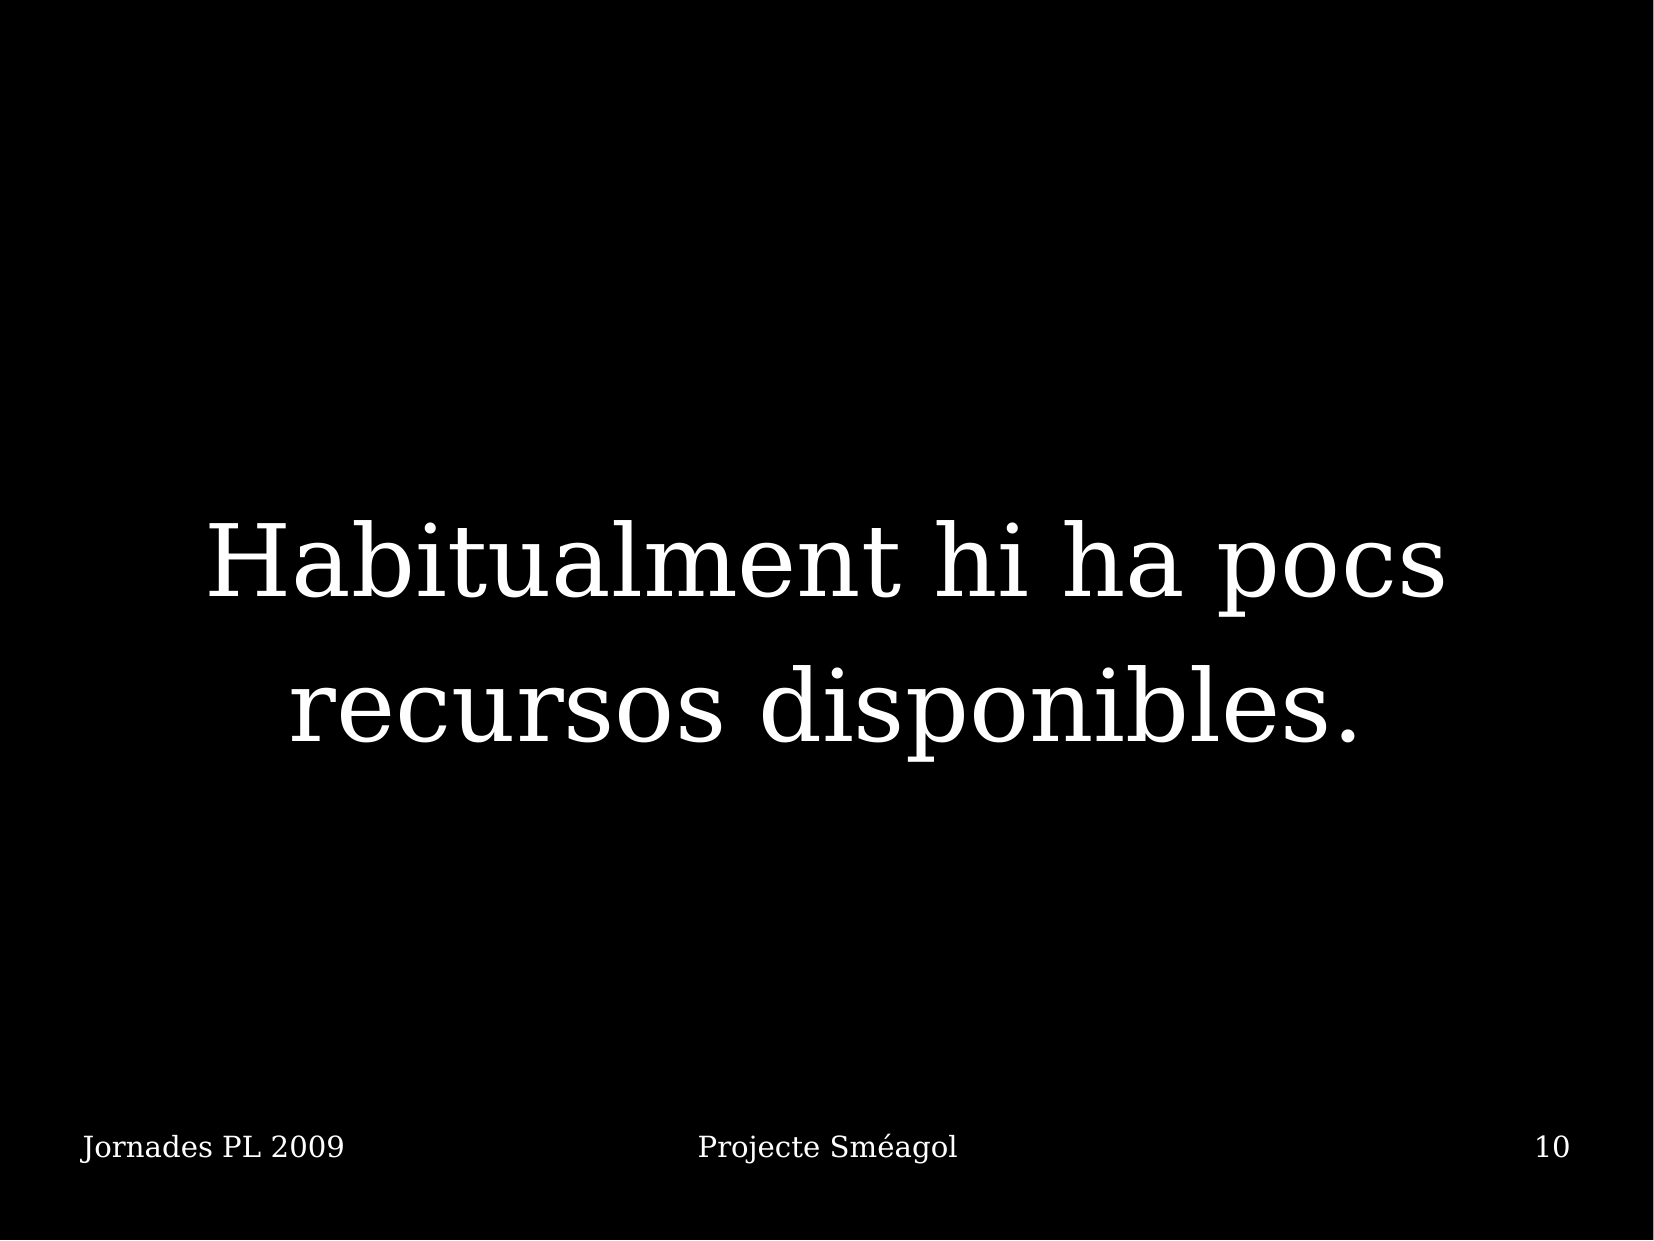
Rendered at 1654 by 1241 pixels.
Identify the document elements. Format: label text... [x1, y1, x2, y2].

title Habitualment hi ha pocs recursos disponibles. [59, 489, 1595, 751]
